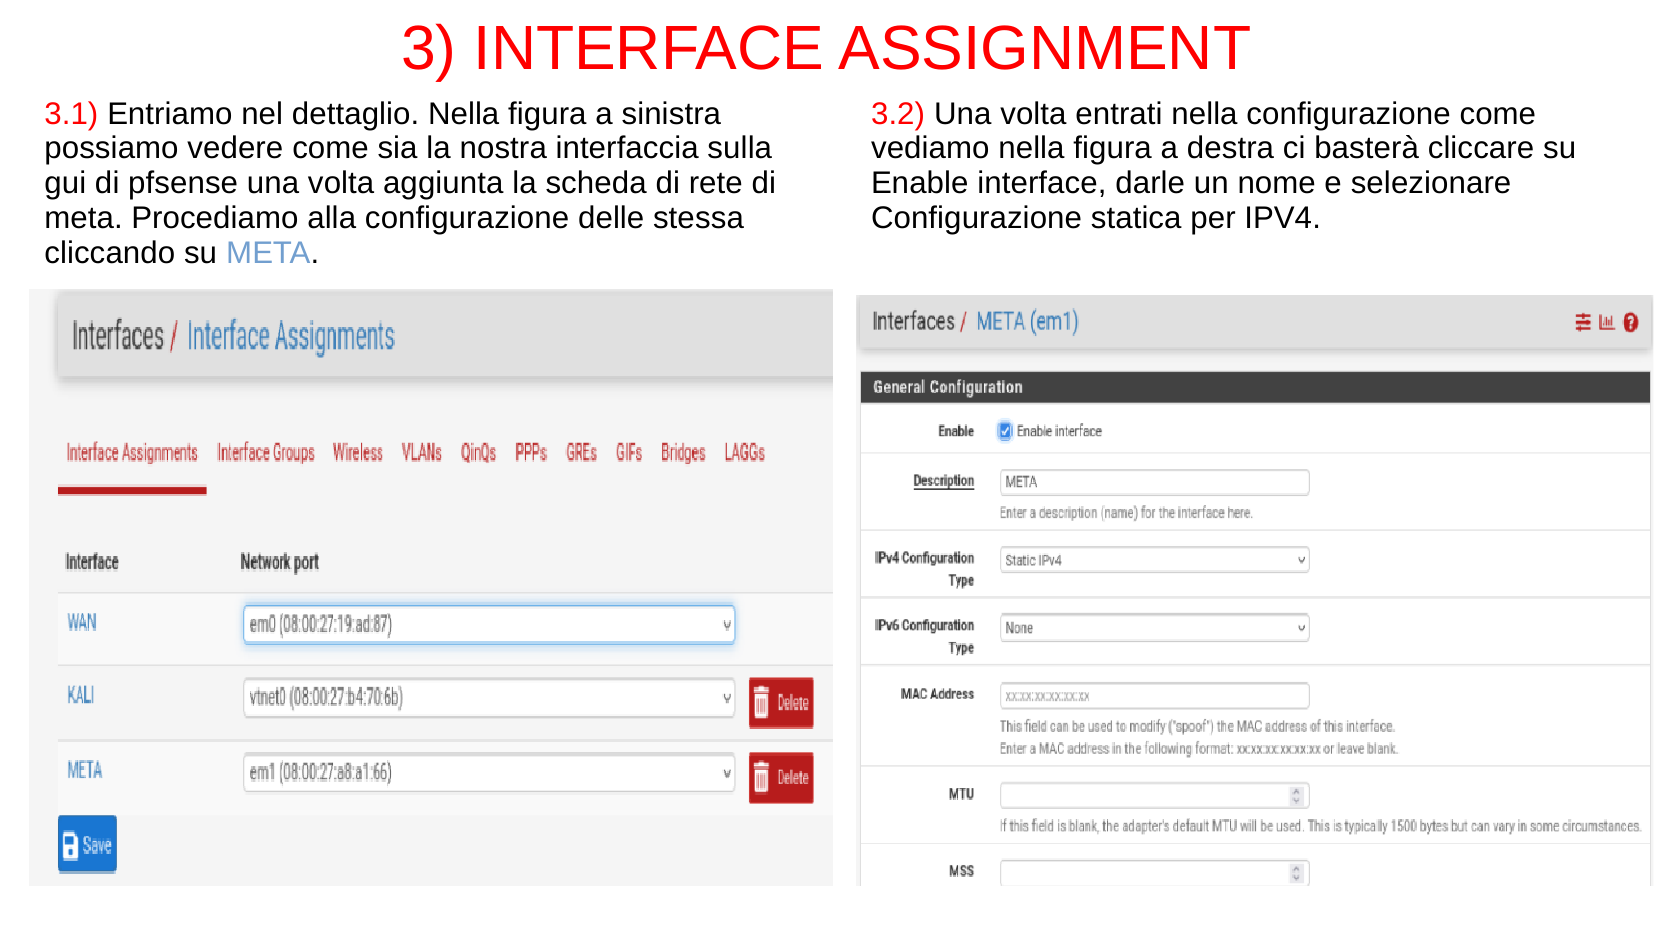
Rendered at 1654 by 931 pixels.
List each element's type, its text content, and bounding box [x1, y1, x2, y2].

text_box 3.1) Entriamo nel dettaglio. Nella figura a sinistra possiamo vedere come sia la nostra interfaccia sulla gui di pfsense una volta aggiunta la scheda di rete di meta. Procediamo alla configurazione delle stessa cliccando su META. [29, 88, 827, 278]
picture [29, 289, 833, 886]
title 3) INTERFACE ASSIGNMENT [82, 7, 1571, 89]
text_box 3.2) Una volta entrati nella configurazione come vediamo nella figura a destra ci basterà cliccare su Enable interface, darle un nome e selezionare Configurazione statica per IPV4. [856, 88, 1654, 243]
picture [856, 295, 1654, 886]
